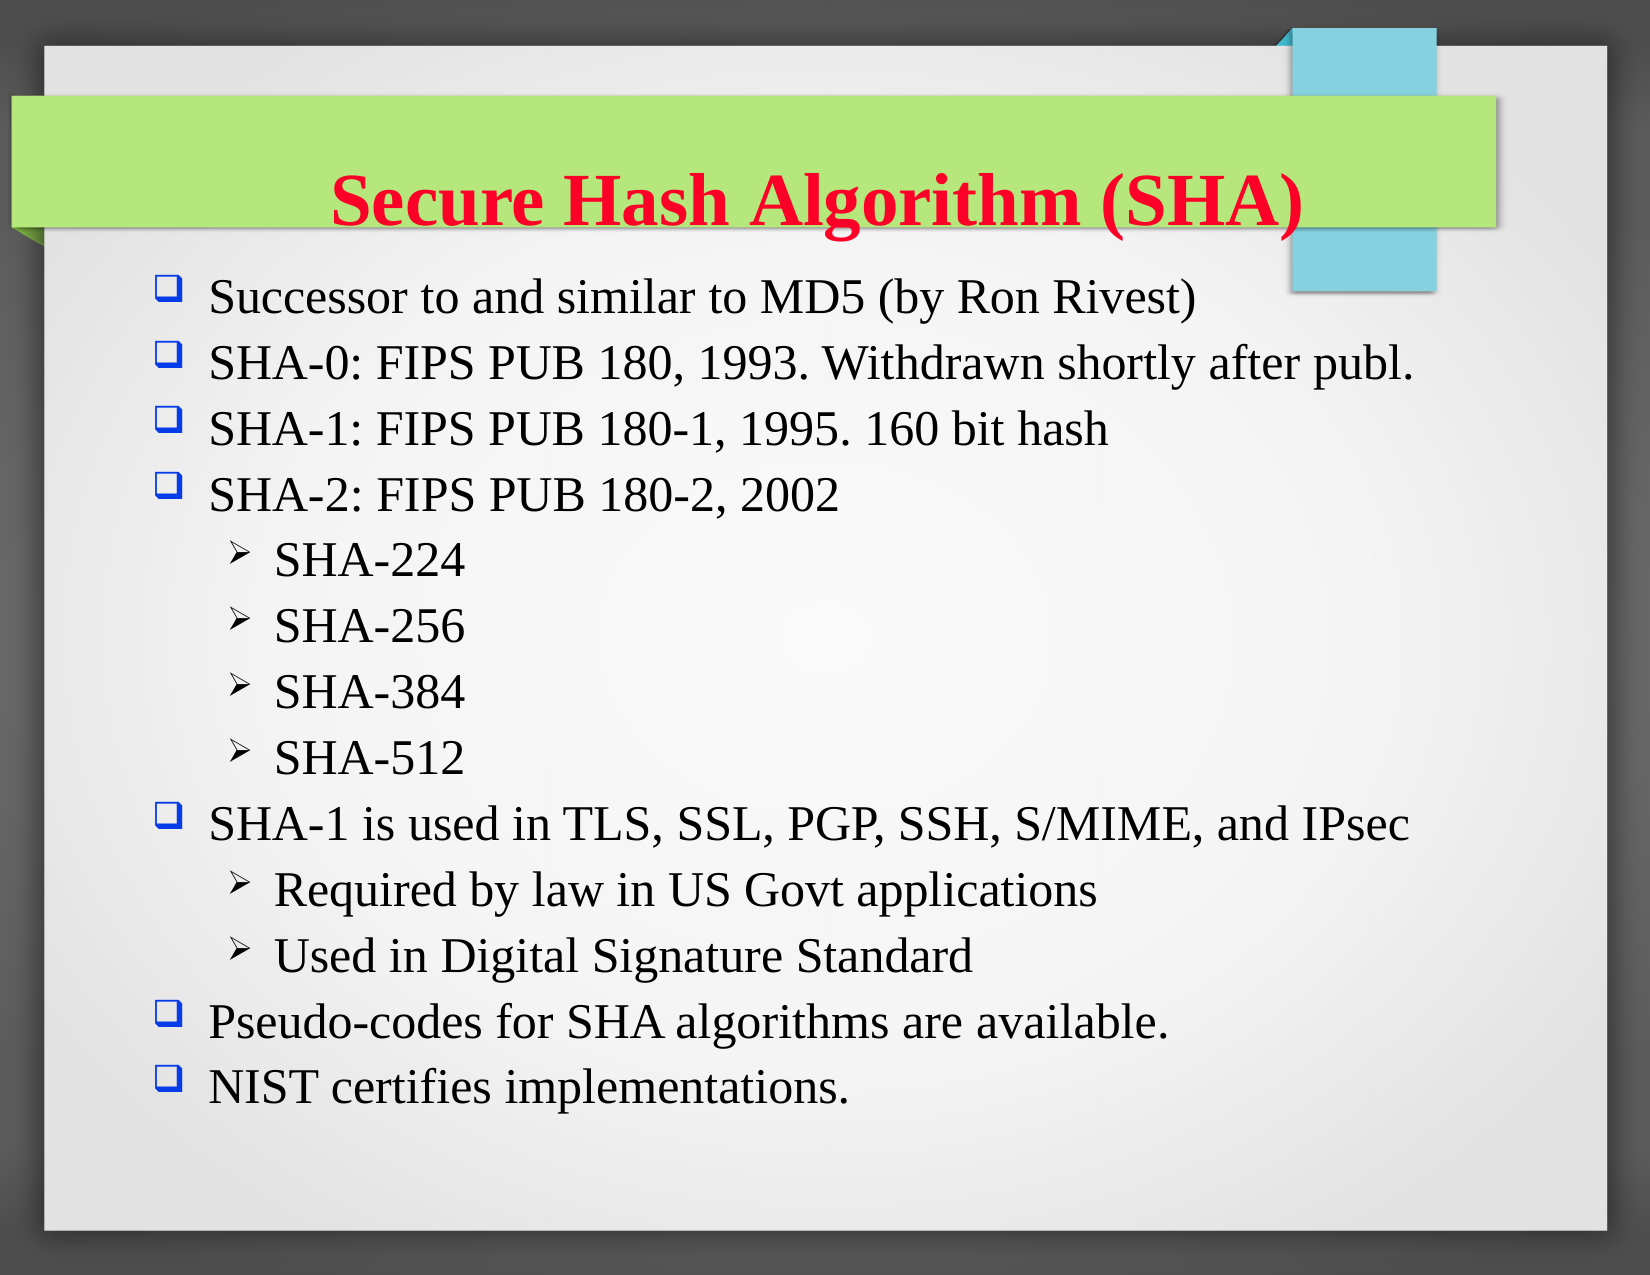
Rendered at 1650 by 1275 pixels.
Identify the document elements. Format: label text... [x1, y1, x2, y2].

text_box Successor to and similar to MD5 (by Ron Rivest) SHA-0: FIPS PUB 180, 1993. Withdrawn shortly after publ. SHA-1: FIPS PUB 180-1, 1995. 160 bit hash SHA-2: FIPS PUB 180-2, 2002 SHA-224 SHA-256 SHA-384 SHA-512 SHA-1 is used in TLS, SSL, PGP, SSH, S/MIME, and IPsec Required by law in US Govt applications Used in Digital Signature Standard Pseudo-codes for SHA algorithms are available. NIST certifies implementations. [150, 255, 1421, 1115]
title Secure Hash Algorithm (SHA) [328, 148, 1310, 255]
picture [0, 0, 1650, 1275]
